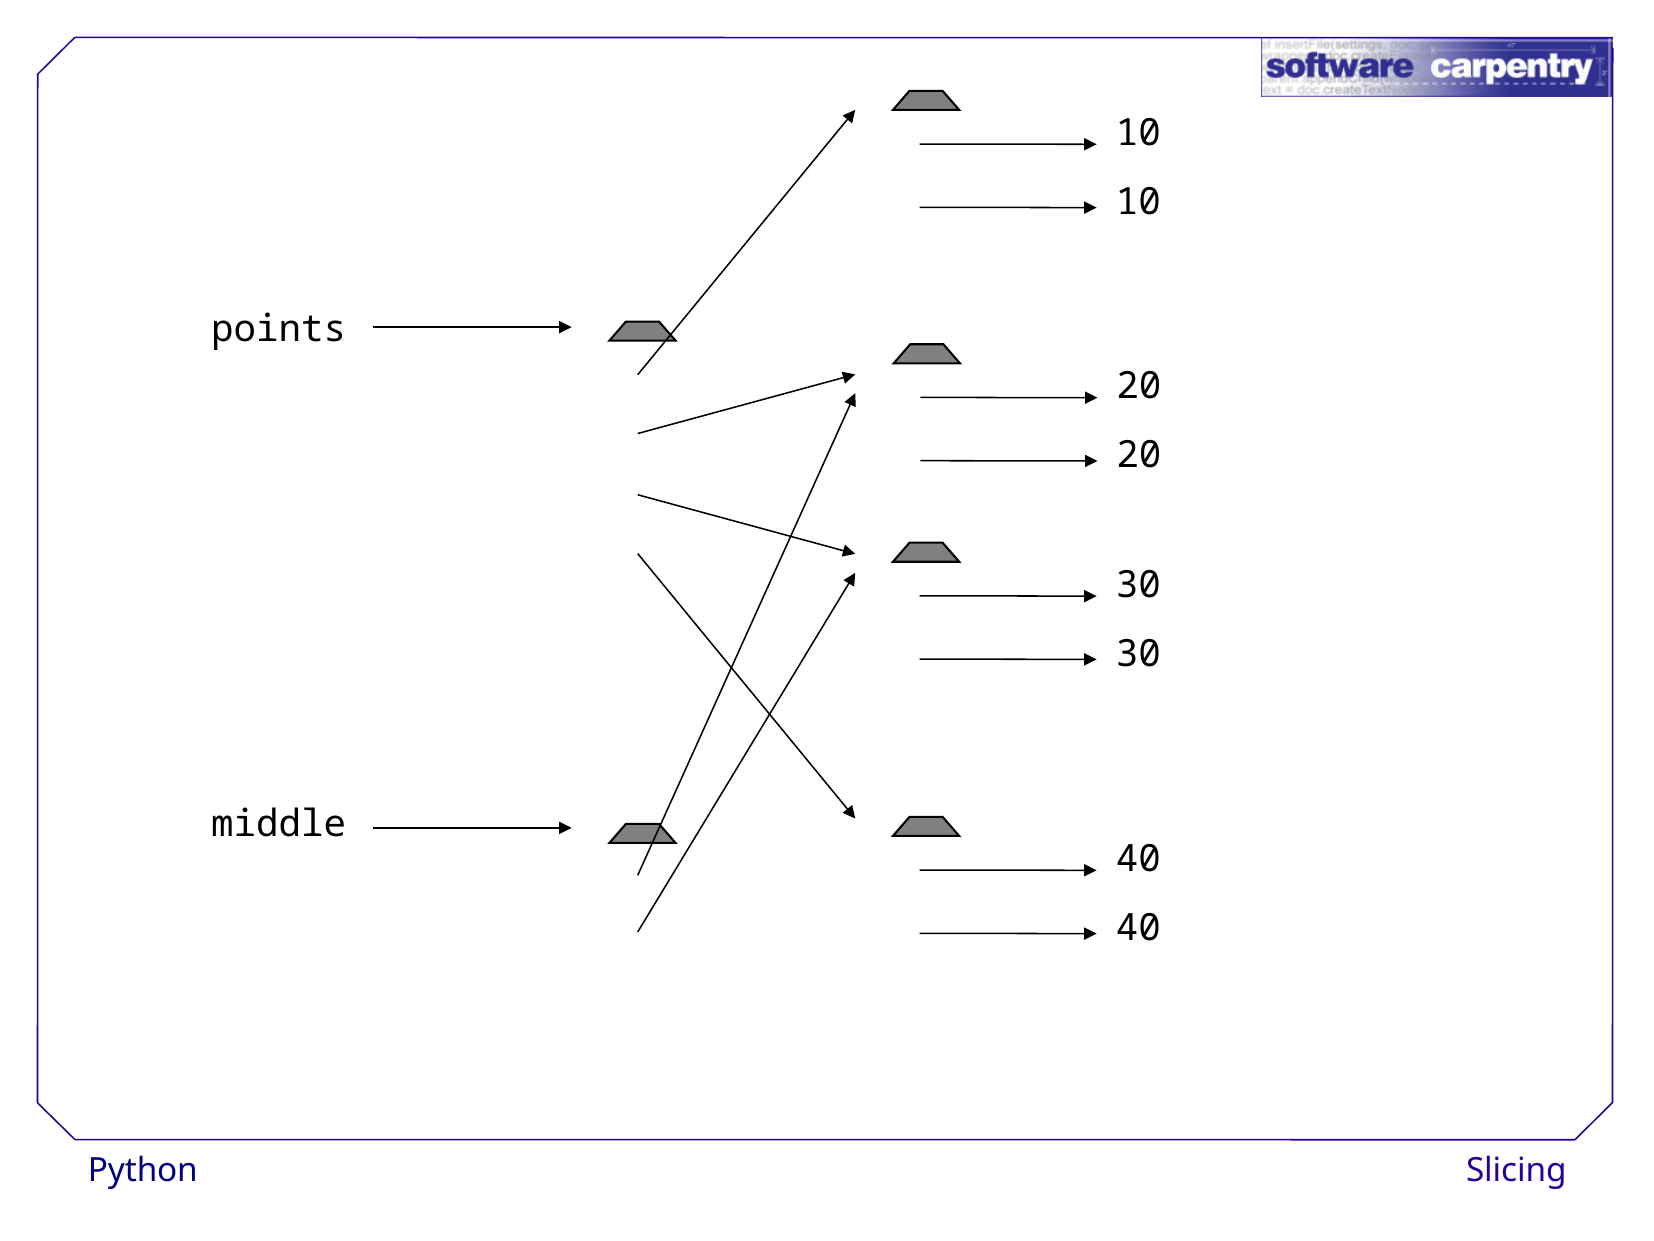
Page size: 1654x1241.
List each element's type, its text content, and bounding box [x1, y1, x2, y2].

text_box 10 [1100, 91, 1176, 152]
text_box 20 [1101, 345, 1177, 406]
table_cell [651, 567, 676, 597]
table_header [610, 843, 676, 918]
table_cell [893, 637, 959, 712]
text_box 40 [1100, 878, 1176, 970]
table_cell [893, 185, 959, 260]
table_cell [893, 911, 959, 987]
picture [1261, 39, 1613, 97]
table_cell [610, 416, 676, 491]
text_box [893, 344, 960, 364]
text_box [609, 823, 660, 843]
text_box [668, 336, 676, 341]
table_cell [610, 918, 676, 994]
table_header [610, 341, 676, 416]
text_box [892, 542, 960, 562]
text_box [892, 90, 960, 110]
text_box 40 [1100, 817, 1176, 878]
text_box 30 [1100, 604, 1176, 696]
text_box points [193, 279, 364, 371]
text_box [654, 826, 676, 843]
table_cell [610, 567, 676, 642]
table_header [893, 836, 959, 911]
table_header [893, 562, 959, 637]
table_cell [610, 491, 676, 567]
text_box 30 [1100, 543, 1176, 604]
text_box 20 [1101, 406, 1177, 498]
table_cell [894, 438, 960, 514]
table_header [894, 364, 960, 438]
text_box middle [193, 774, 364, 866]
table_header [893, 110, 959, 185]
table_header [648, 872, 676, 918]
text_box 10 [1100, 152, 1176, 244]
text_box [609, 321, 670, 341]
text_box [892, 816, 960, 836]
